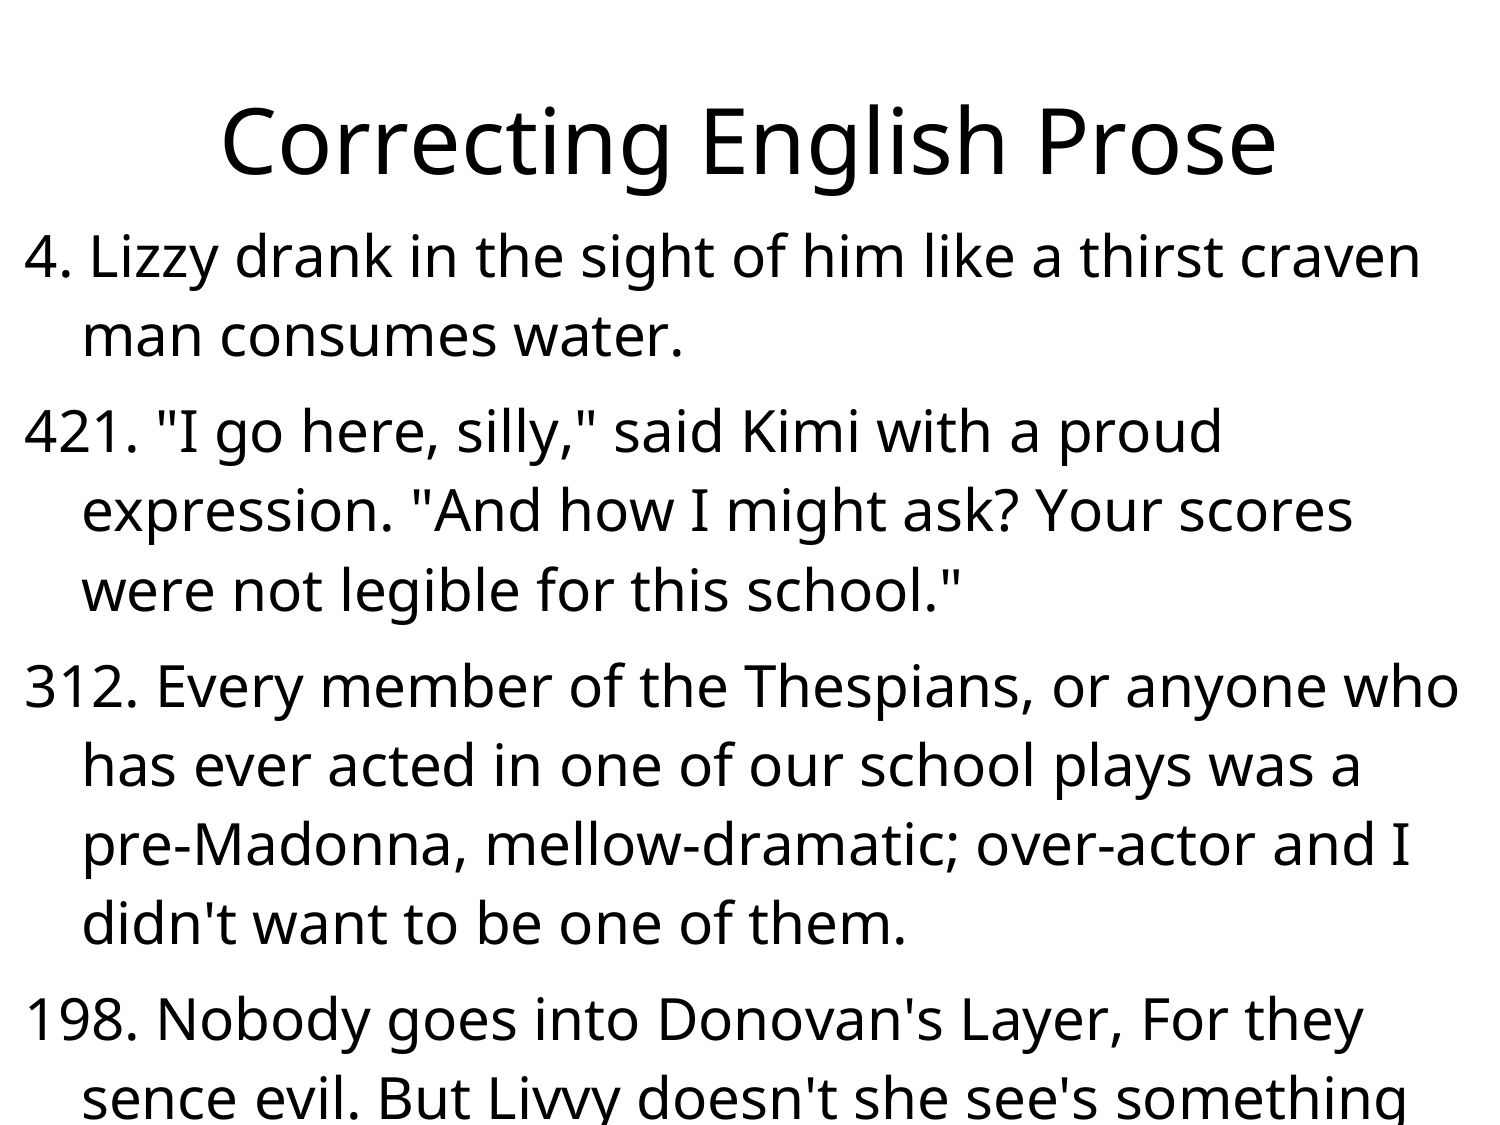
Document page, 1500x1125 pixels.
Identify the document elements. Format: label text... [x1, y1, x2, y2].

title Correcting English Prose [24, 45, 1476, 215]
list 4. Lizzy drank in the sight of him like a thirst craven man consumes water. 421. "I go here, silly," said Kimi with a proud expression. "And how I might ask? Your scores were not legible for this school." 312. Every member of the Thespians, or anyone who has ever acted in one of our school plays was a pre-Madonna, mellow-dramatic; over-actor and I didn't want to be one of them. 198. Nobody goes into Donovan's Layer, For they sence evil. But Livvy doesn't she see's something no one else does. [24, 215, 1476, 1079]
